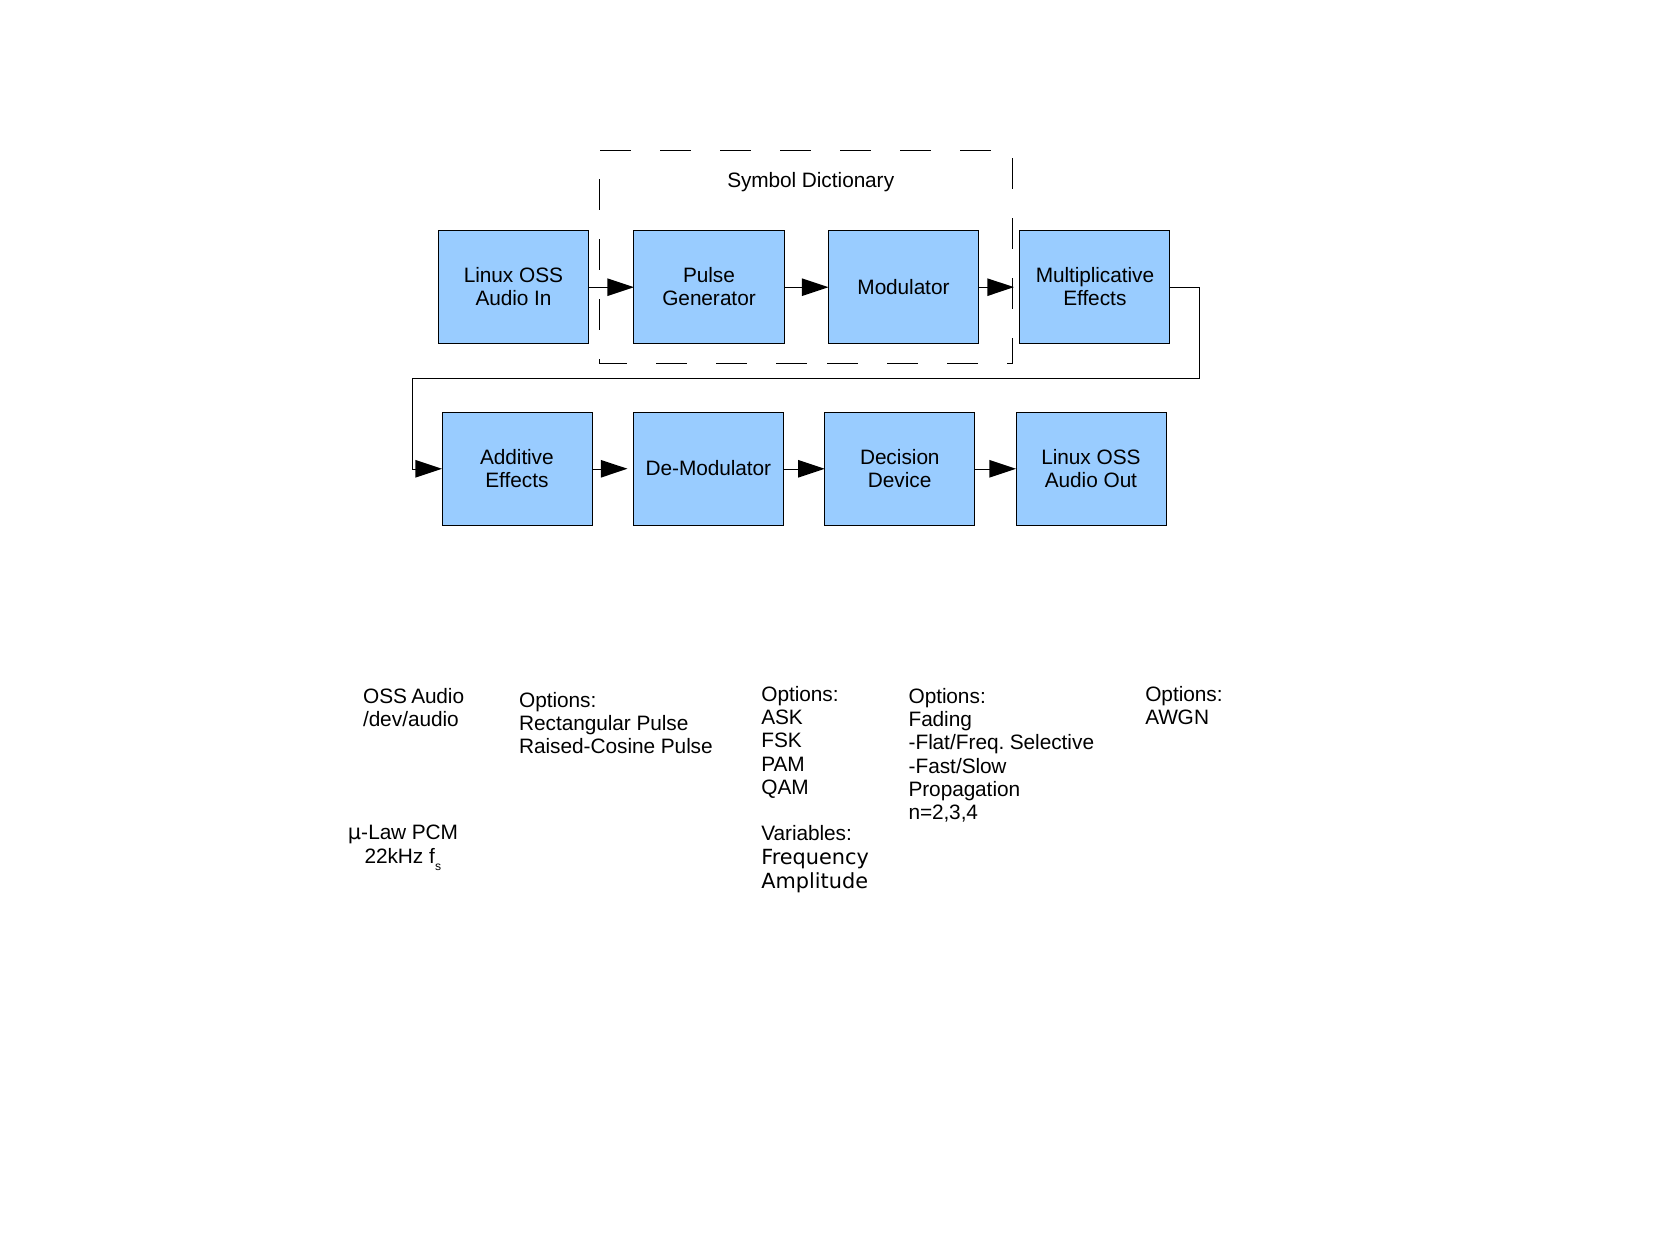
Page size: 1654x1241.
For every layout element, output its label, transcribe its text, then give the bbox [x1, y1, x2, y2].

text_box Options: AWGN [1130, 675, 1238, 742]
text_box Linux OSS Audio Out [1016, 412, 1167, 526]
text_box Modulator [828, 230, 979, 344]
text_box Symbol Dictionary [712, 161, 938, 203]
text_box Linux OSS Audio In [438, 230, 589, 344]
text_box Additive Effects [442, 412, 593, 526]
text_box Pulse Generator [633, 230, 785, 344]
text_box De-Modulator [633, 412, 784, 526]
text_box Options: ASK FSK PAM QAM Variables: Frequency Amplitude [746, 675, 884, 921]
text_box Options: Rectangular Pulse Raised-Cosine Pulse [504, 680, 728, 774]
text_box OSS Audio /dev/audio [348, 677, 481, 745]
text_box Multiplicative Effects [1019, 230, 1170, 344]
text_box μ-Law PCM 22kHz fs [333, 812, 473, 895]
text_box Options: Fading -Flat/Freq. Selective -Fast/Slow Propagation n=2,3,4 [893, 677, 1109, 849]
text_box Decision Device [824, 412, 975, 526]
